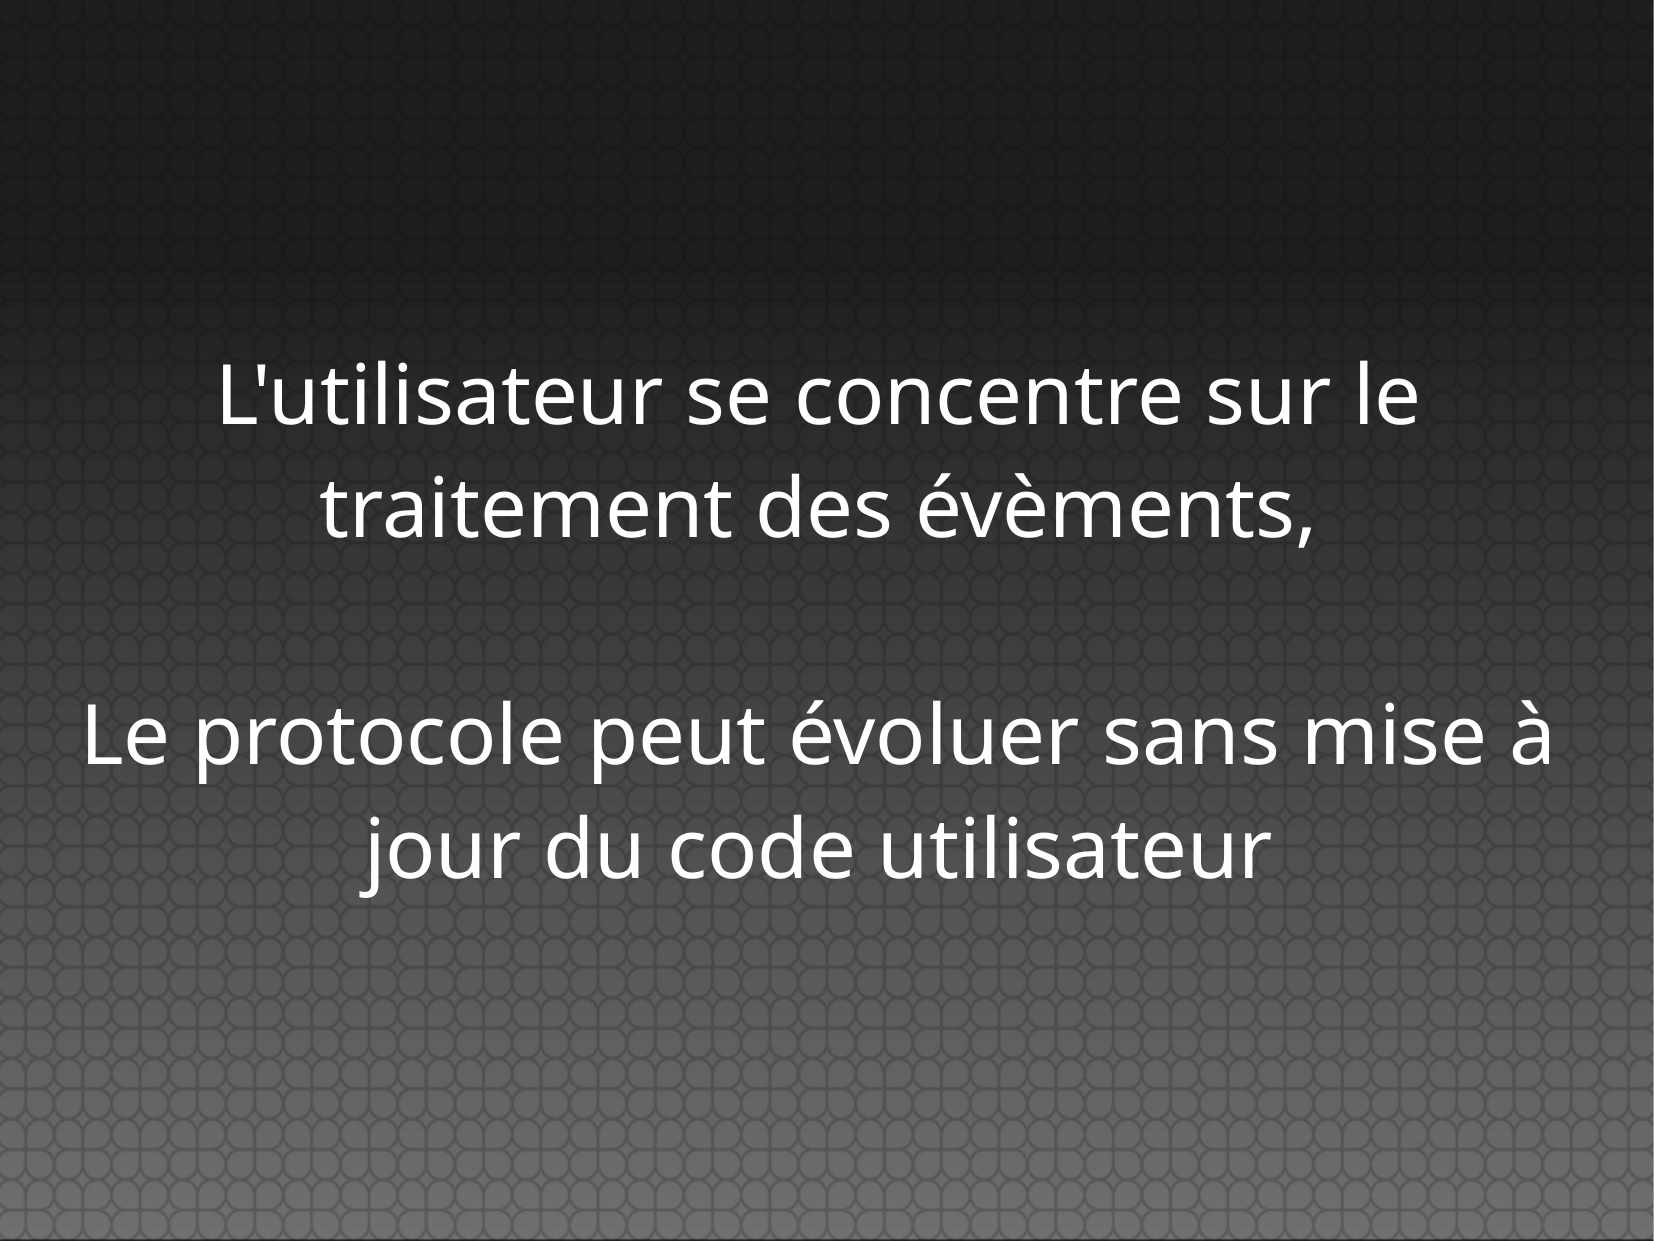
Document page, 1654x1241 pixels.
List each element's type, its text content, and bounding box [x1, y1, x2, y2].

title L'utilisateur se concentre sur le traitement des évèments, Le protocole peut évoluer sans mise à jour du code utilisateur [75, 386, 1564, 852]
picture [0, 0, 1654, 1241]
